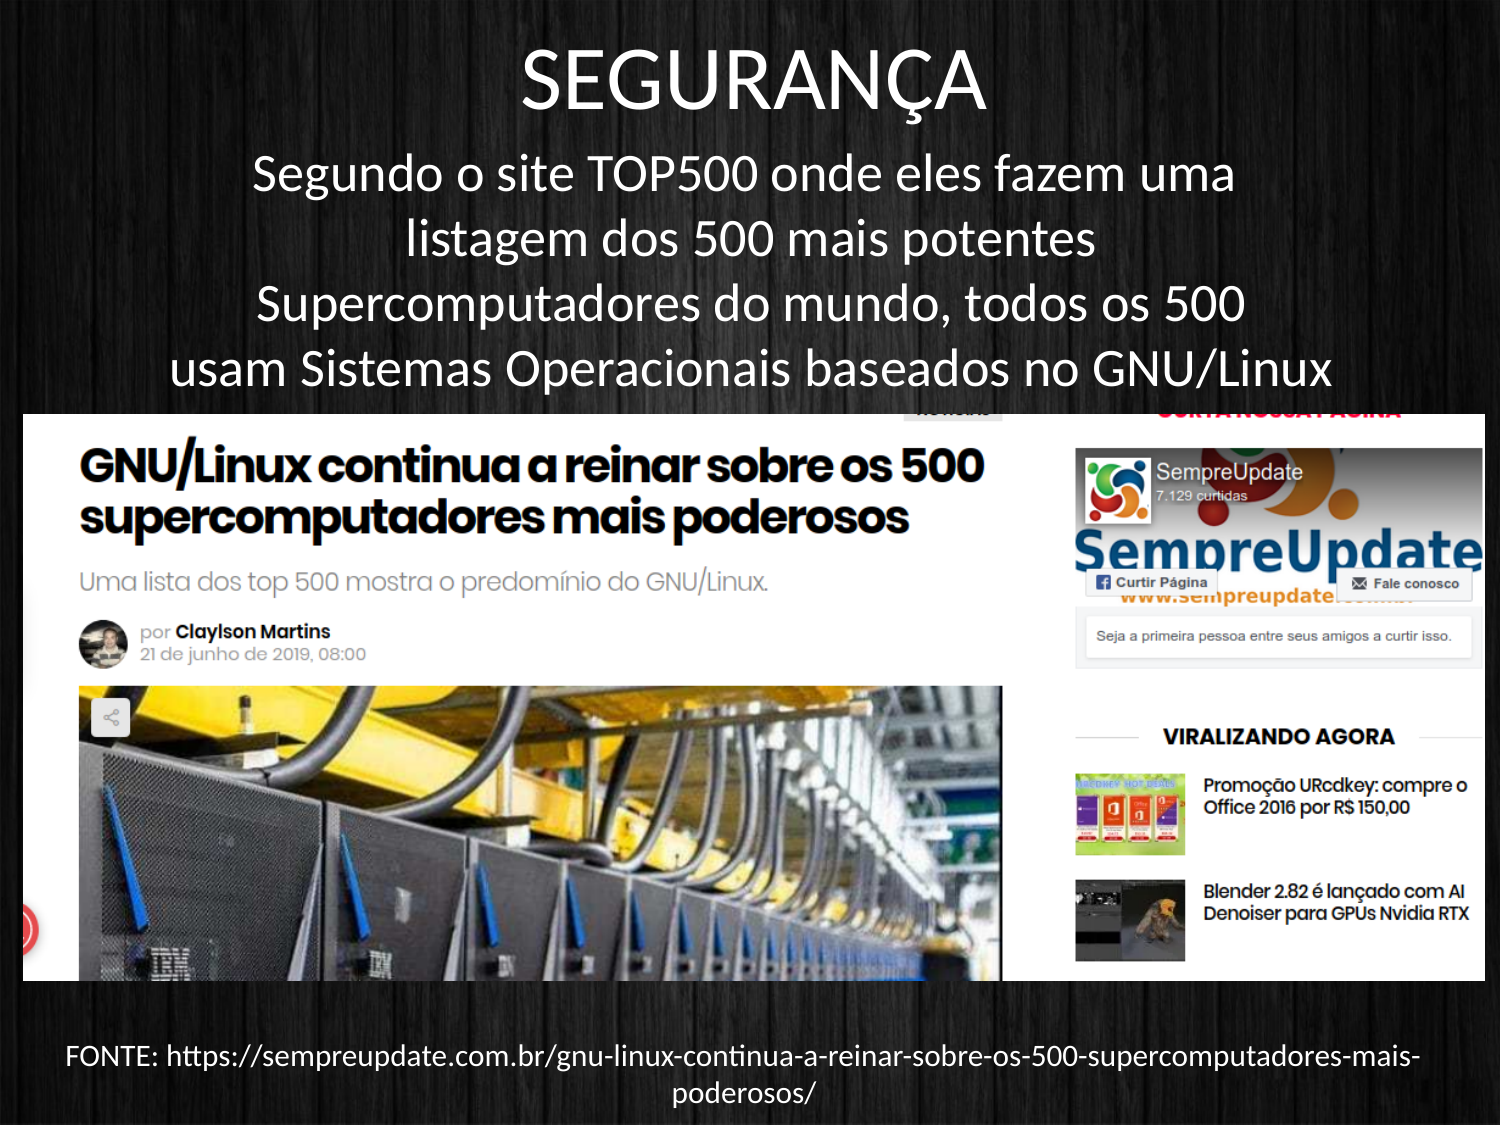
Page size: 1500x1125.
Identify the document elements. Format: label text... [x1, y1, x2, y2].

picture [0, 0, 1500, 1125]
text_box FONTE: https://sempreupdate.com.br/gnu-linux-continua-a-reinar-sobre-os-500-supercomputadores-mais-poderosos/ [11, 1027, 1477, 1118]
text_box Segundo o site TOP500 onde eles fazem uma listagem dos 500 mais potentes Supercomputadores do mundo, todos os 500 usam Sistemas Operacionais baseados no GNU/Linux [154, 129, 1350, 405]
text_box SEGURANÇA [79, 15, 1430, 130]
